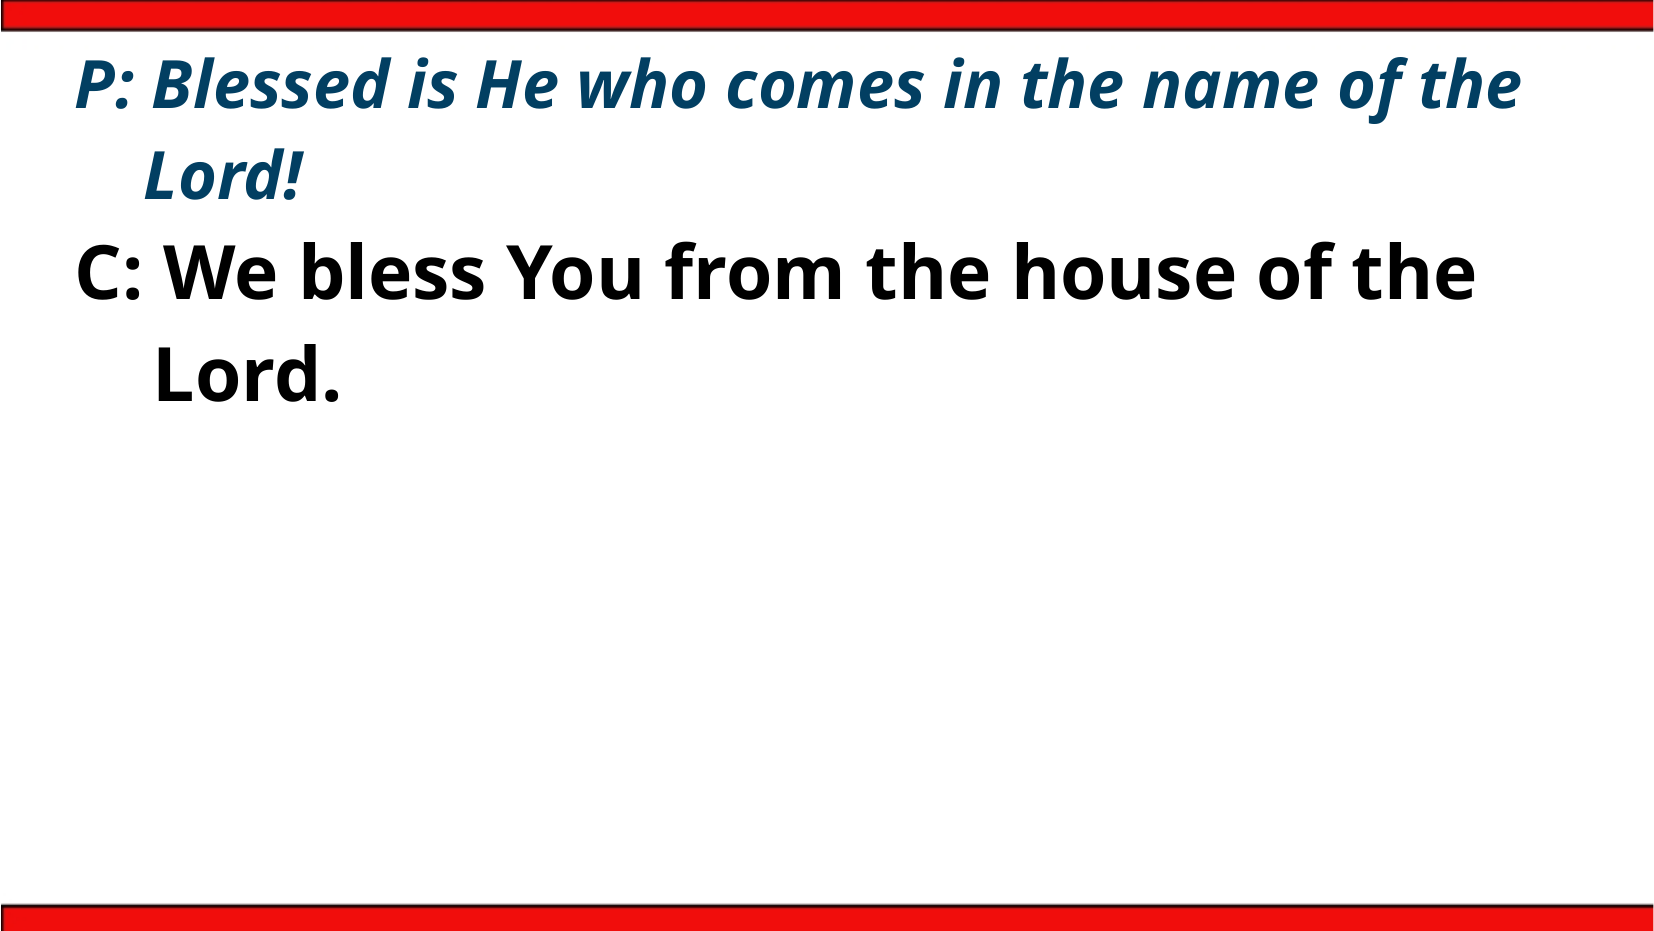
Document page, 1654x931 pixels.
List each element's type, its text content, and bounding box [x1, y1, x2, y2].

picture [1, 0, 1654, 931]
text_box P: Blessed is He who comes in the name of the Lord! C: We bless You from the house of the Lord. [60, 30, 1591, 422]
